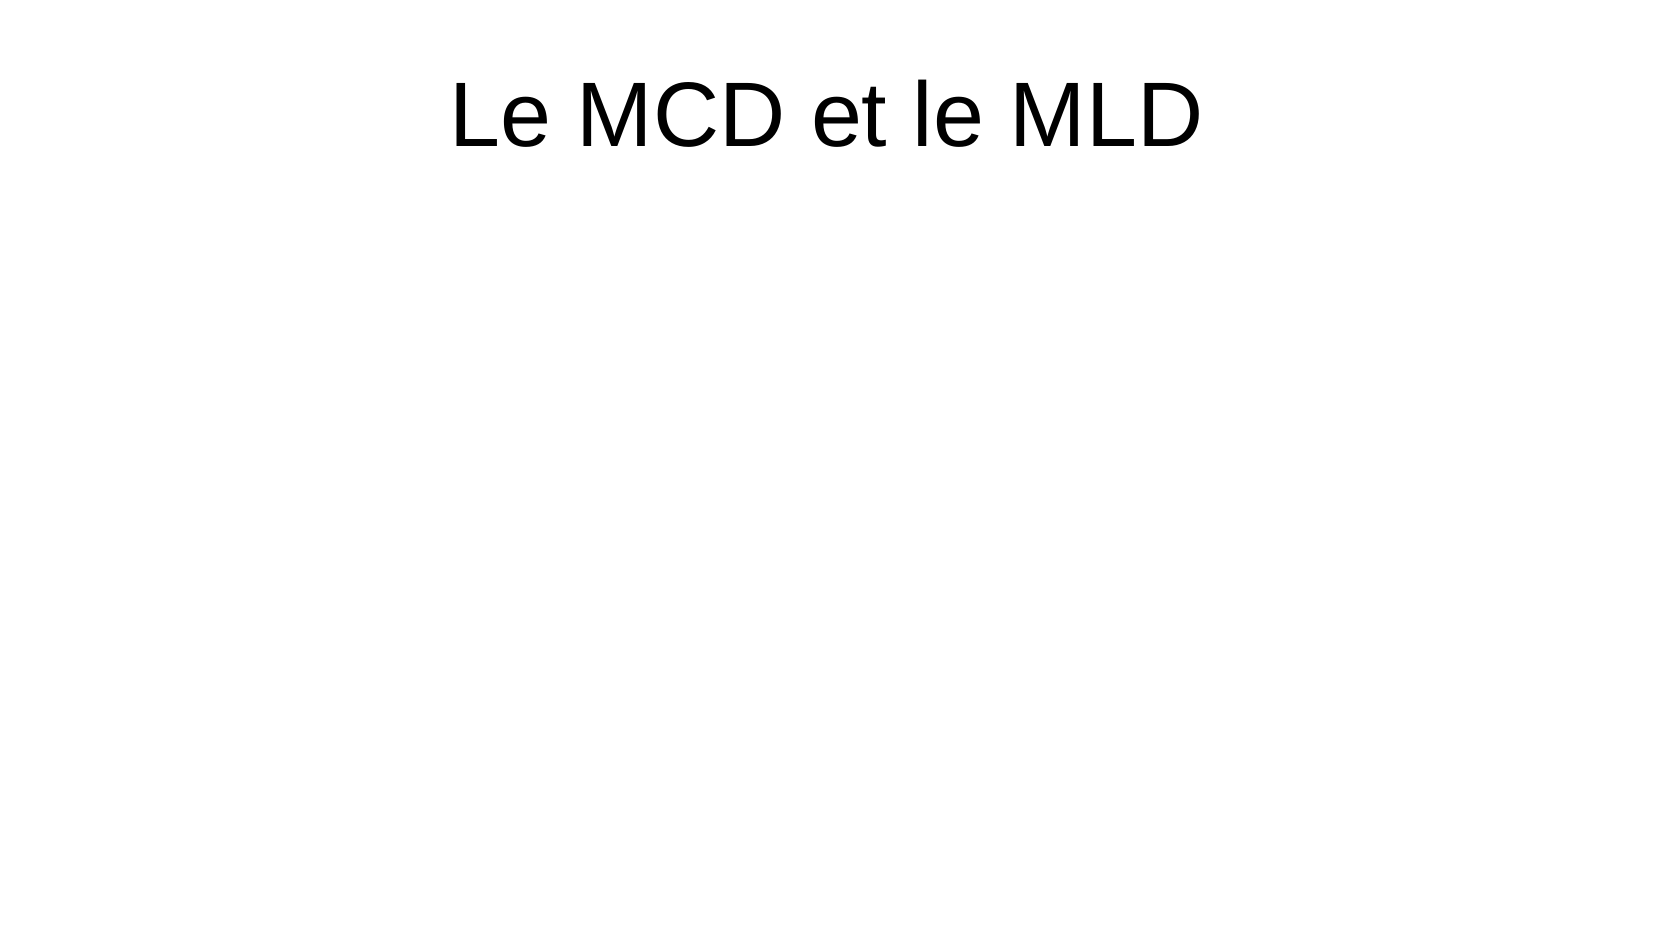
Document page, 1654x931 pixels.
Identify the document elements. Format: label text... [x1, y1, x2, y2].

title Le MCD et le MLD [82, 37, 1571, 193]
